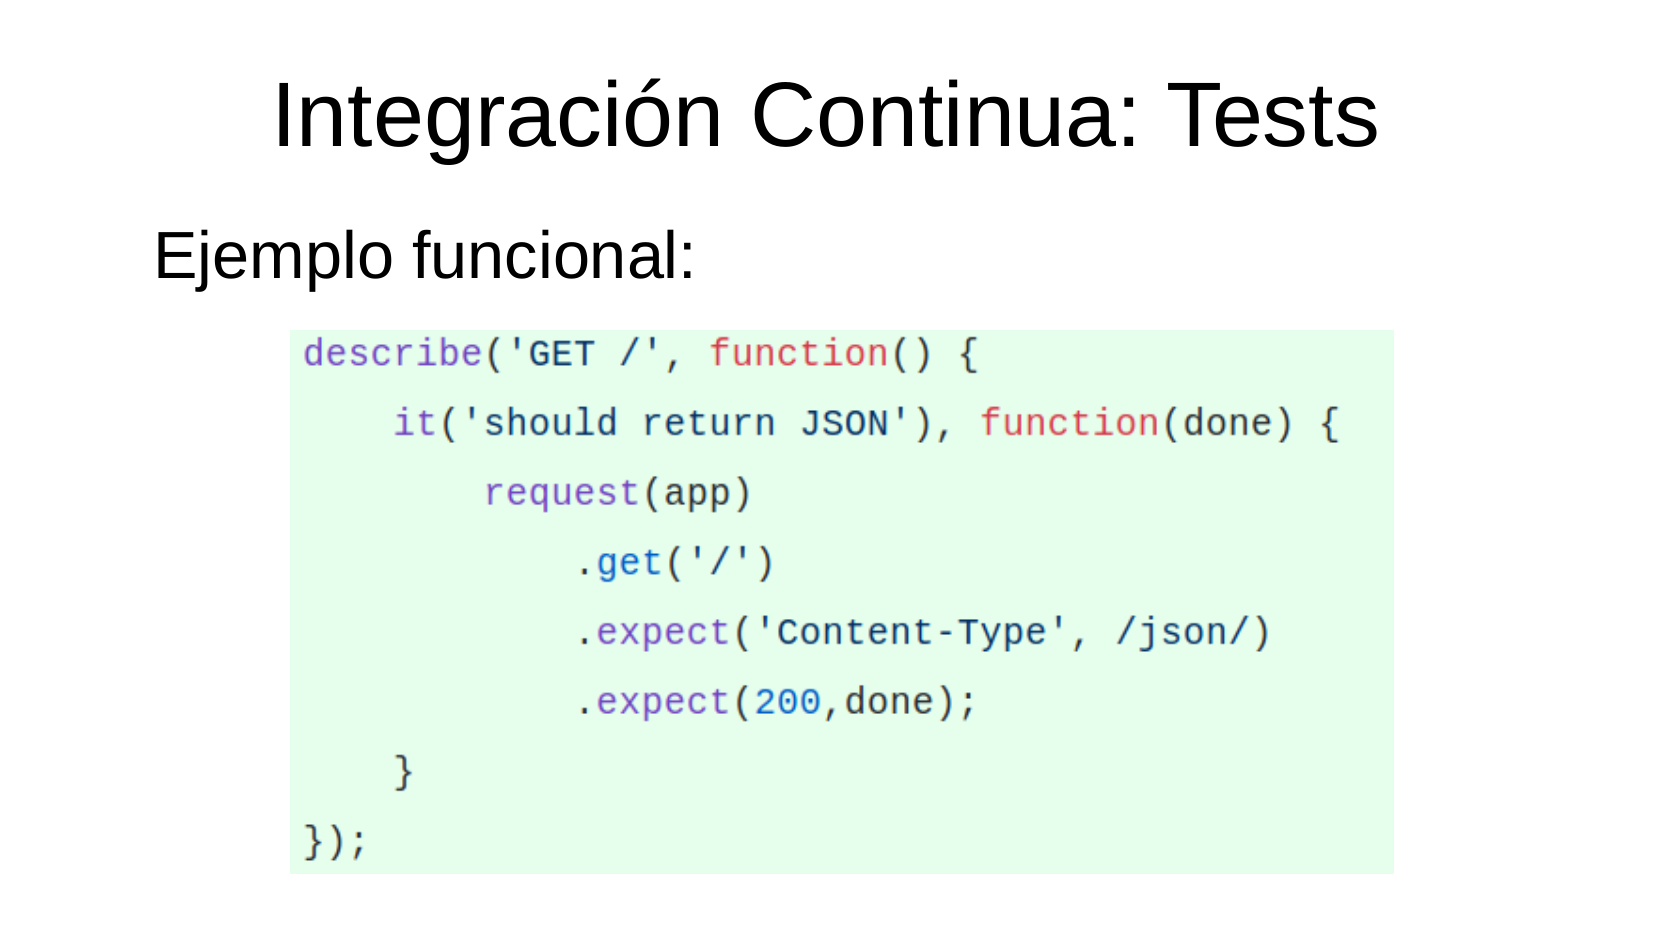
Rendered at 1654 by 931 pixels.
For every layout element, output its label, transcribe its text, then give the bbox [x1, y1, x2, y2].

list Ejemplo funcional: [82, 217, 1571, 758]
picture [290, 330, 1394, 875]
title Integración Continua: Tests [82, 37, 1571, 193]
